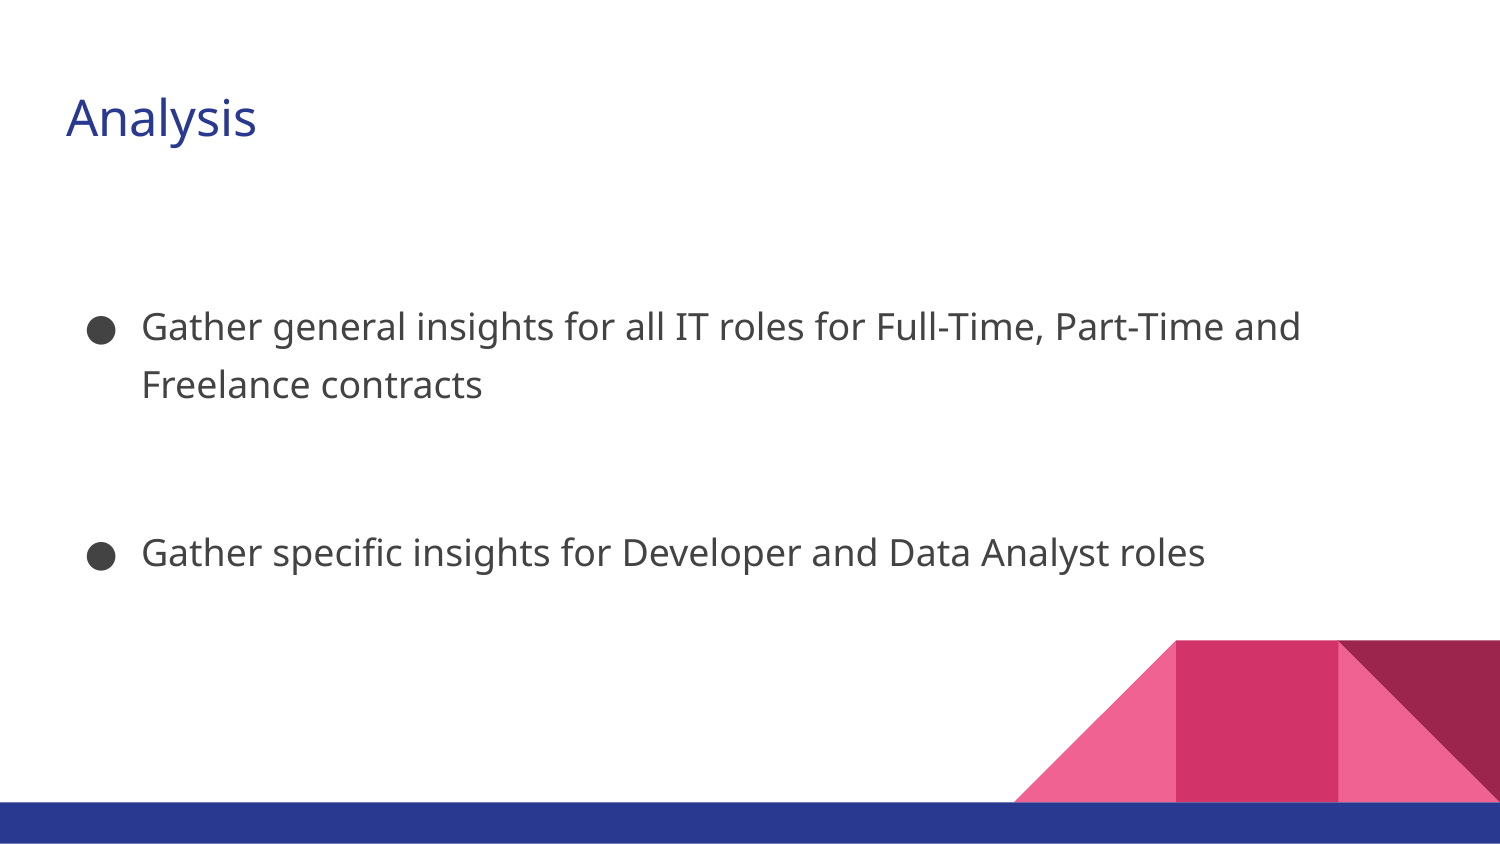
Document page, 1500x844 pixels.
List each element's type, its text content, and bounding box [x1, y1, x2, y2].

title Analysis [51, 67, 1449, 167]
list Gather general insights for all IT roles for Full-Time, Part-Time and Freelance contracts Gather specific insights for Developer and Data Analyst roles [51, 201, 1449, 750]
